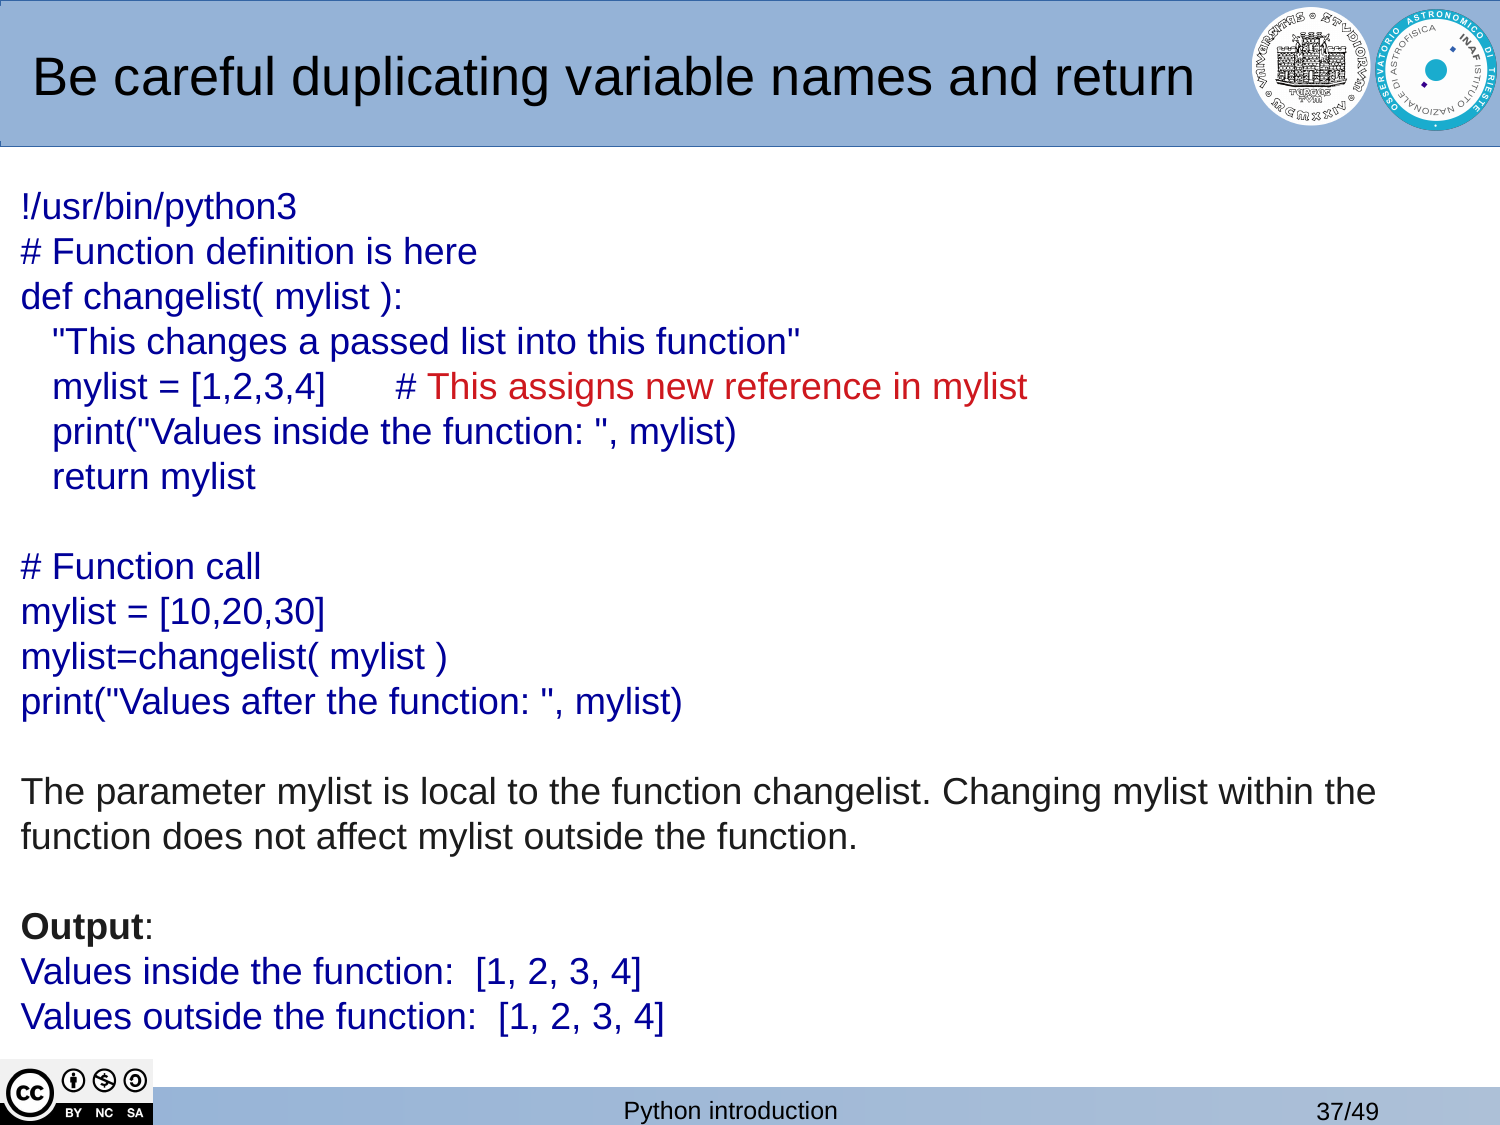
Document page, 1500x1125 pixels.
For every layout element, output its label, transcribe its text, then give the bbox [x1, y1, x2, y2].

picture [0, 1059, 153, 1125]
list !/usr/bin/python3 # Function definition is here def changelist( mylist ): "This changes a passed list into this function" mylist = [1,2,3,4] # This assigns new reference in mylist print("Values inside the function: ", mylist) return mylist # Function call mylist = [10,20,30] mylist=changelist( mylist ) print("Values after the function: ", mylist) The parameter mylist is local to the function changelist. Changing mylist within the function does not affect mylist outside the function. Output: Values inside the function: [1, 2, 3, 4] Values outside the function: [1, 2, 3, 4] [5, 174, 1500, 1111]
text_box Be careful duplicating variable names and return [0, 5, 1243, 141]
picture [1252, 0, 1500, 156]
